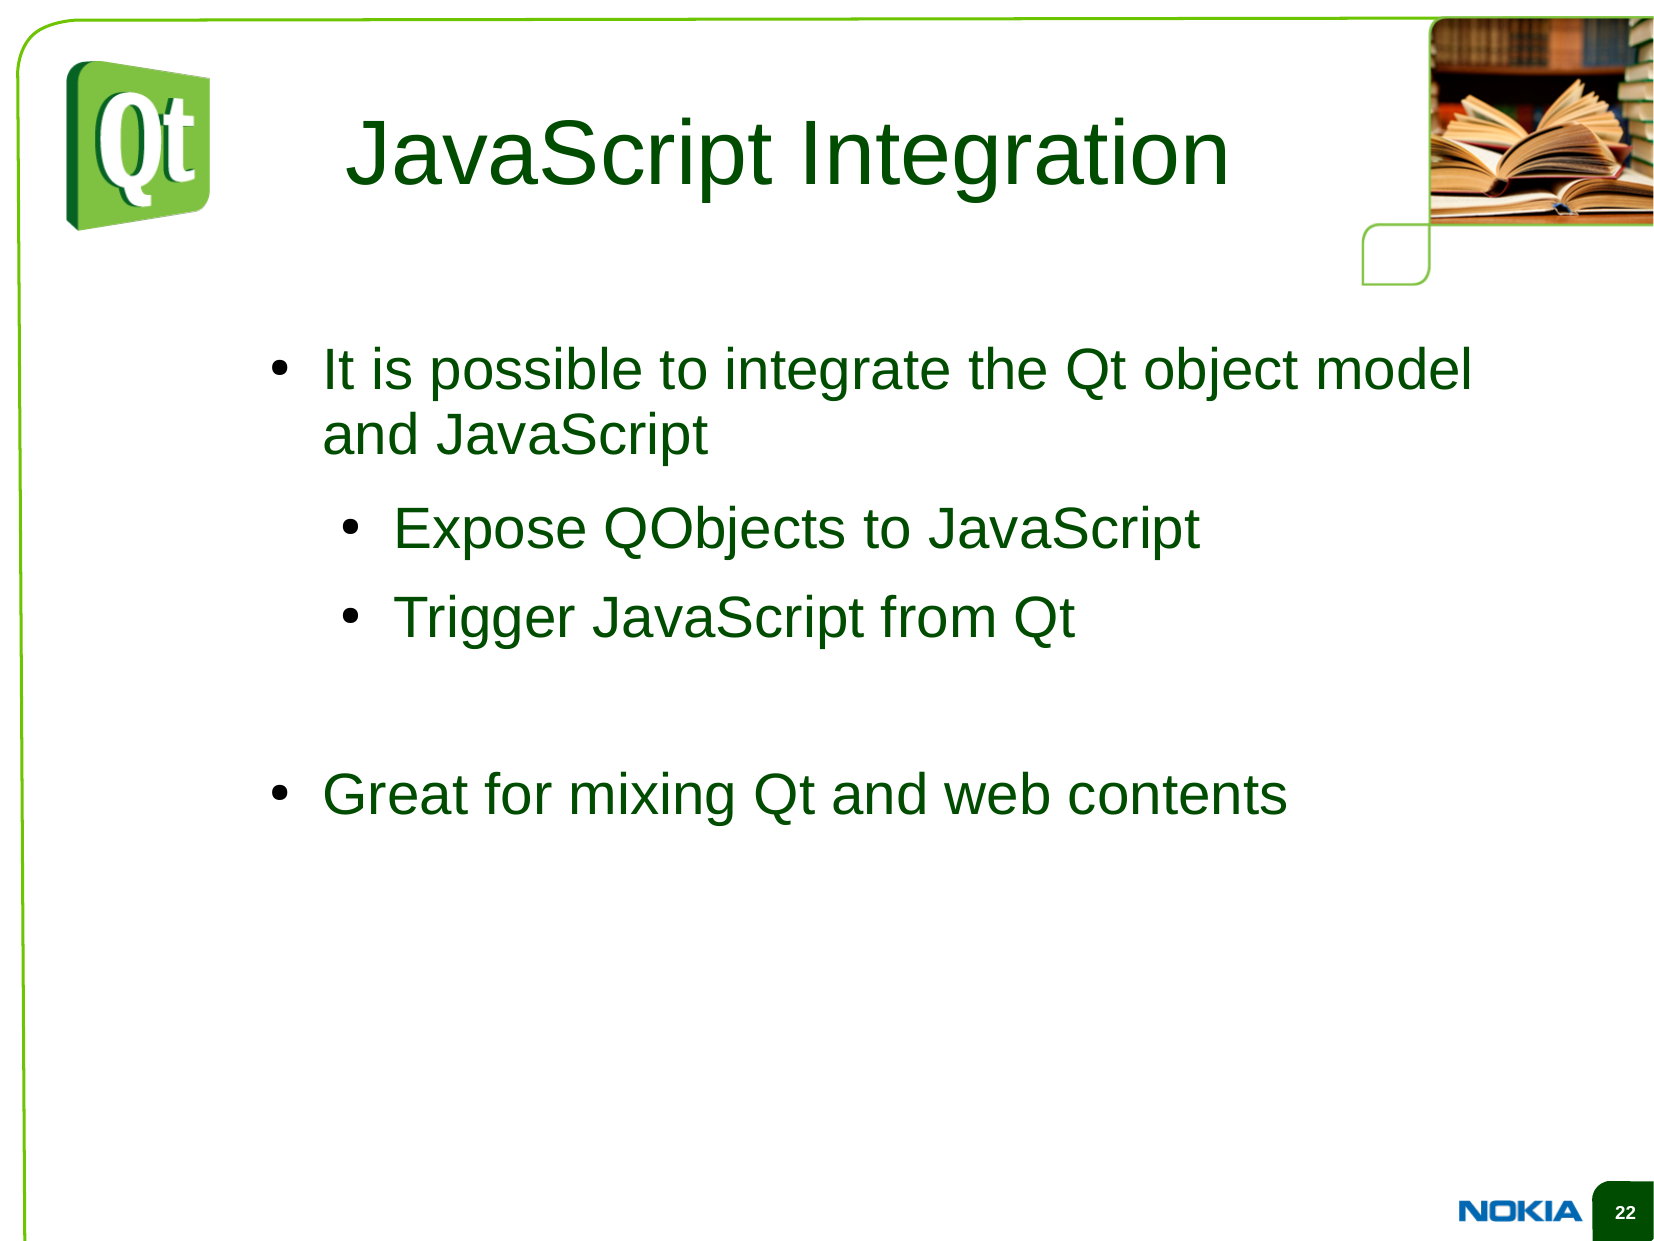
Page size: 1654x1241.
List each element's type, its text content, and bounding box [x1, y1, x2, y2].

picture [1459, 1200, 1583, 1222]
title JavaScript Integration [251, 56, 1327, 250]
picture [66, 61, 210, 231]
list It is possible to integrate the Qt object model and JavaScript Expose QObjects to JavaScript Trigger JavaScript from Qt Great for mixing Qt and web contents [251, 336, 1571, 1141]
picture [1338, 5, 1654, 306]
